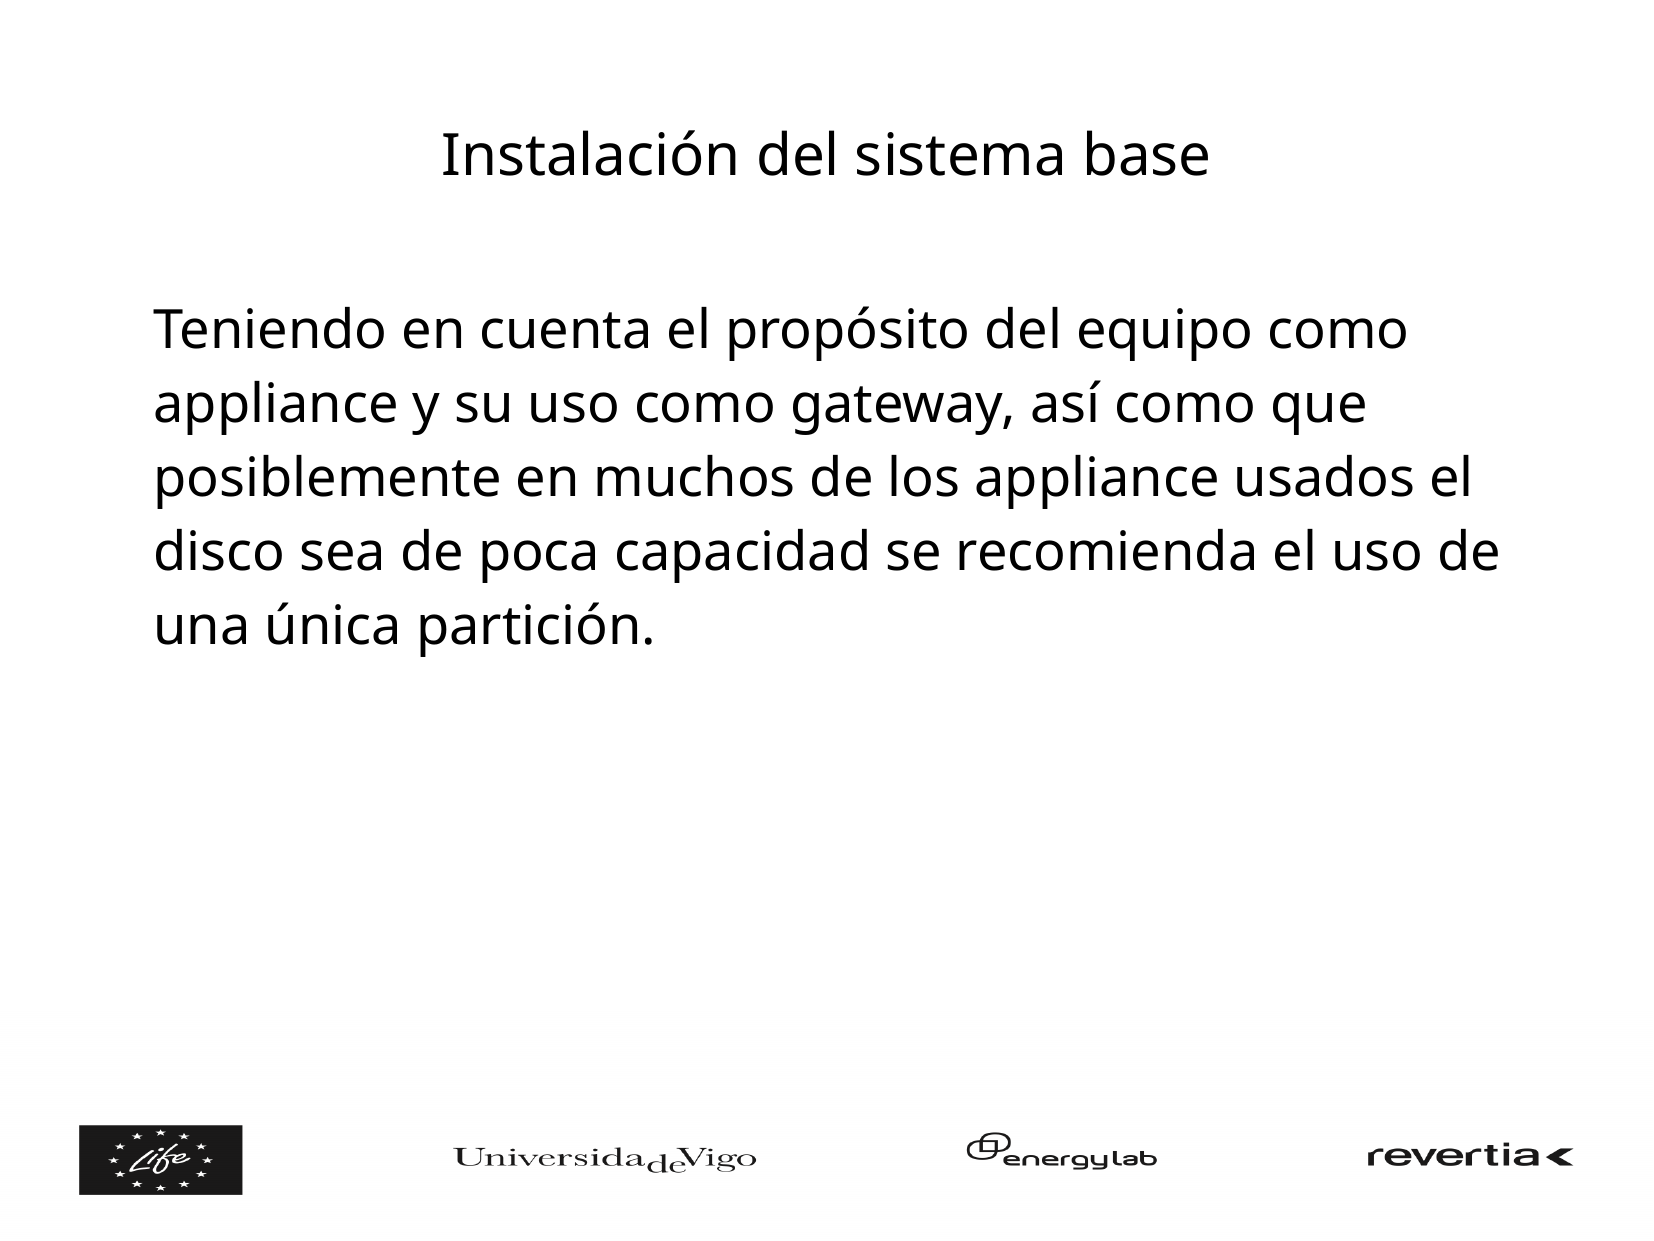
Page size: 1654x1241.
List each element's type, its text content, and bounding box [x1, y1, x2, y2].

picture [0, 1009, 1654, 1241]
list Teniendo en cuenta el propósito del equipo como appliance y su uso como gateway, así como que posiblemente en muchos de los appliance usados el disco sea de poca capacidad se recomienda el uso de una única partición. [82, 290, 1571, 1010]
title Instalación del sistema base [82, 49, 1571, 257]
